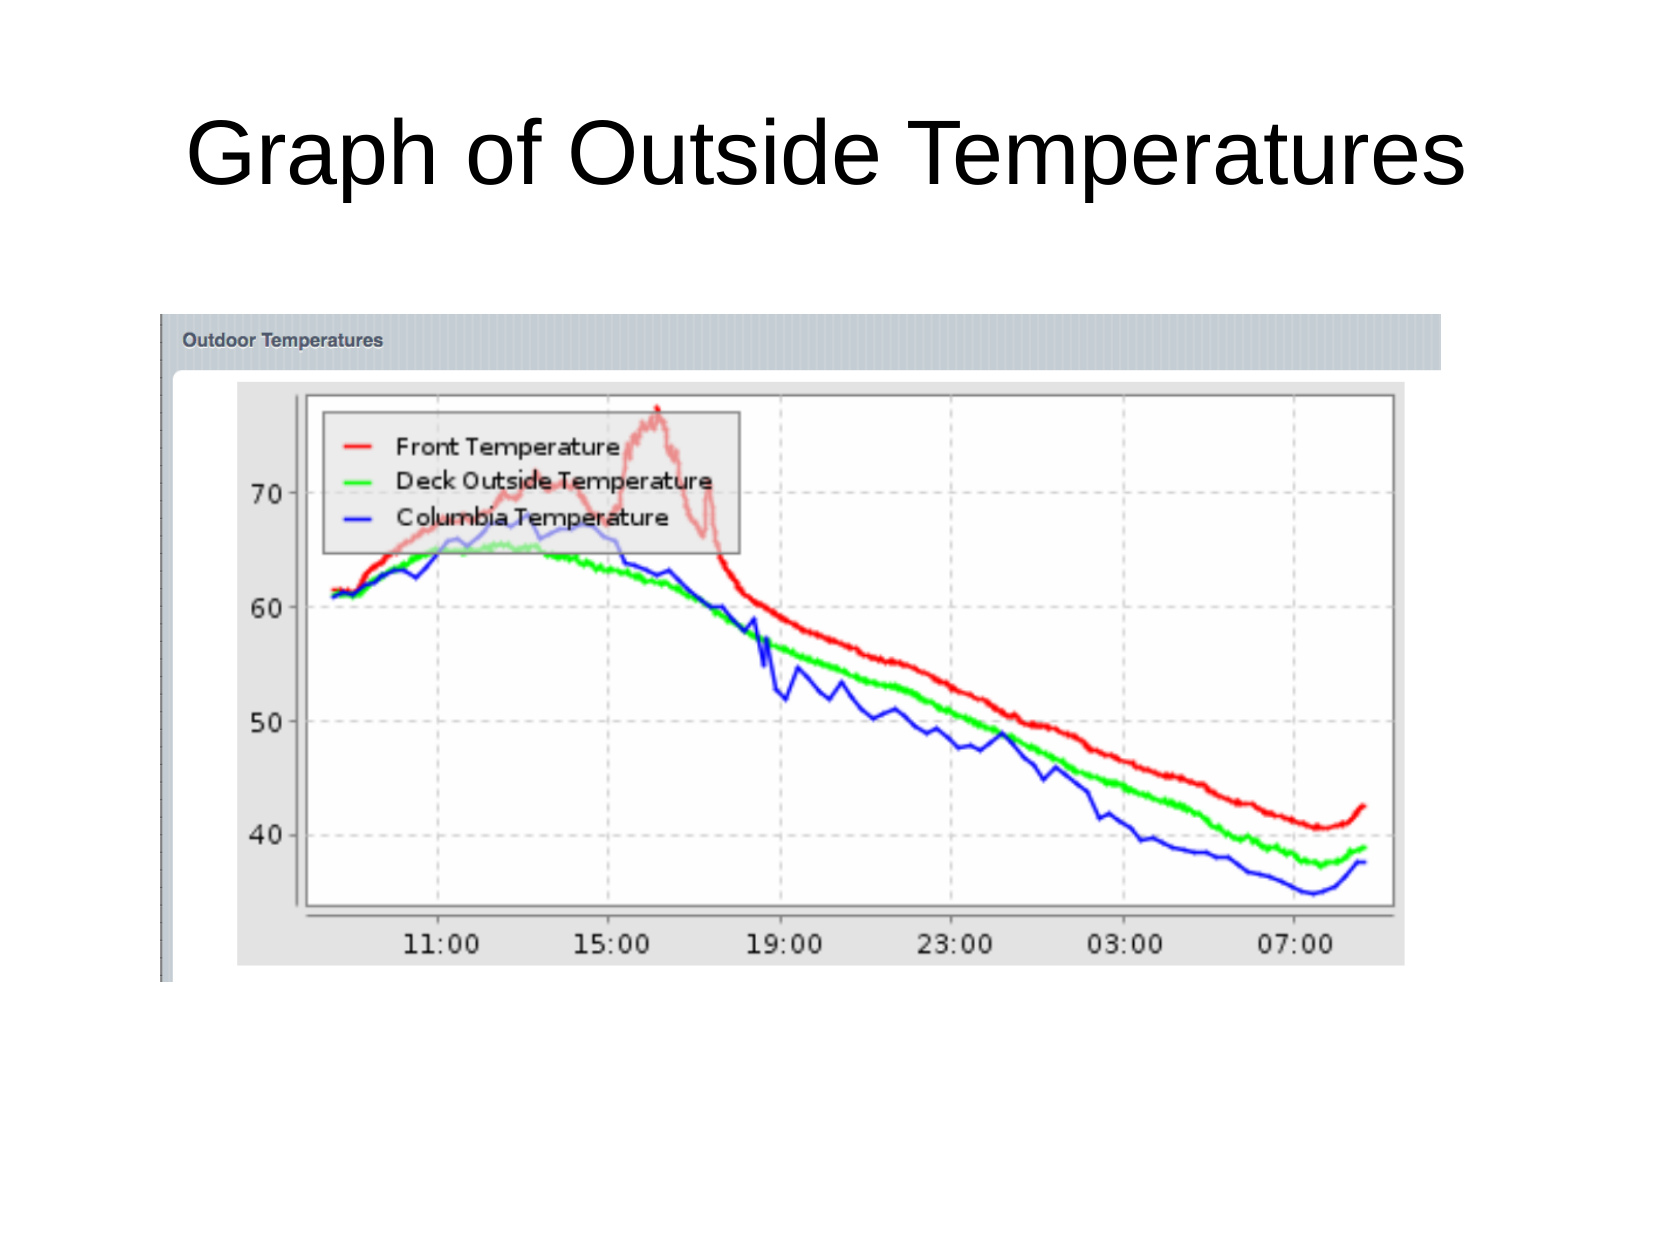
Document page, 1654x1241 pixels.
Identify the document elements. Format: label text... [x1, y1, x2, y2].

picture [160, 314, 1441, 982]
title Graph of Outside Temperatures [82, 49, 1571, 257]
